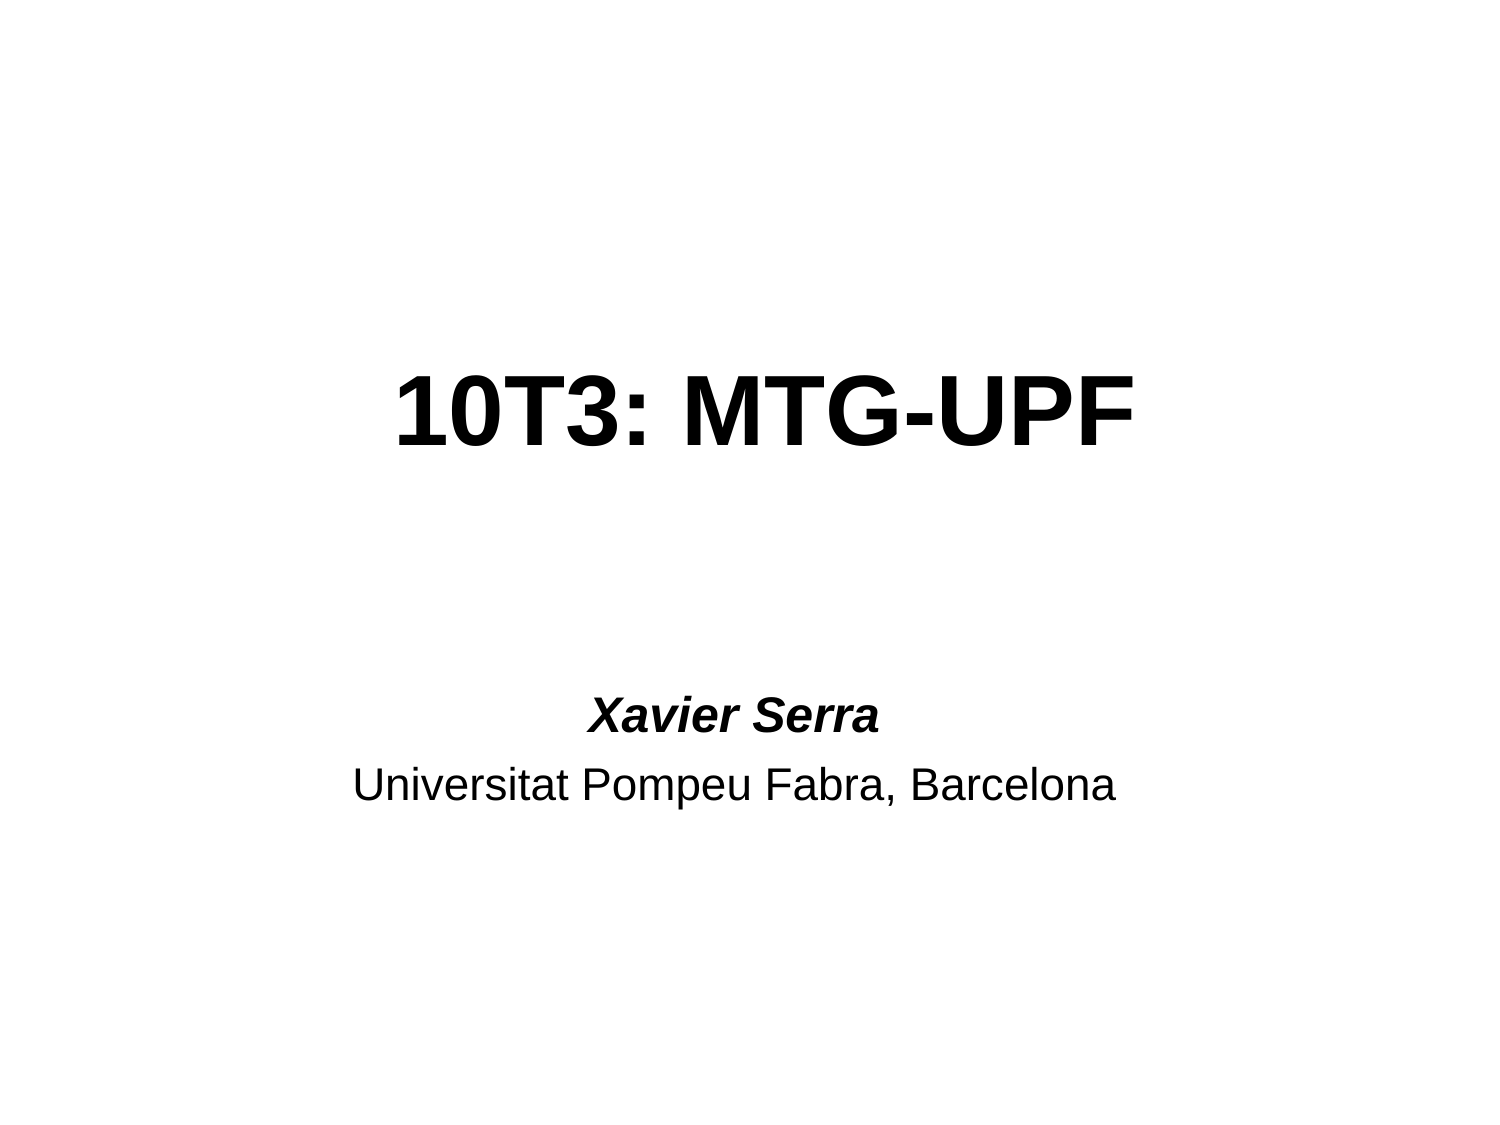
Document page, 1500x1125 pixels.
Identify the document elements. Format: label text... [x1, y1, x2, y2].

title 10T3: MTG-UPF [75, 221, 1456, 601]
text_box Xavier Serra Universitat Pompeu Fabra, Barcelona [278, 680, 1191, 965]
